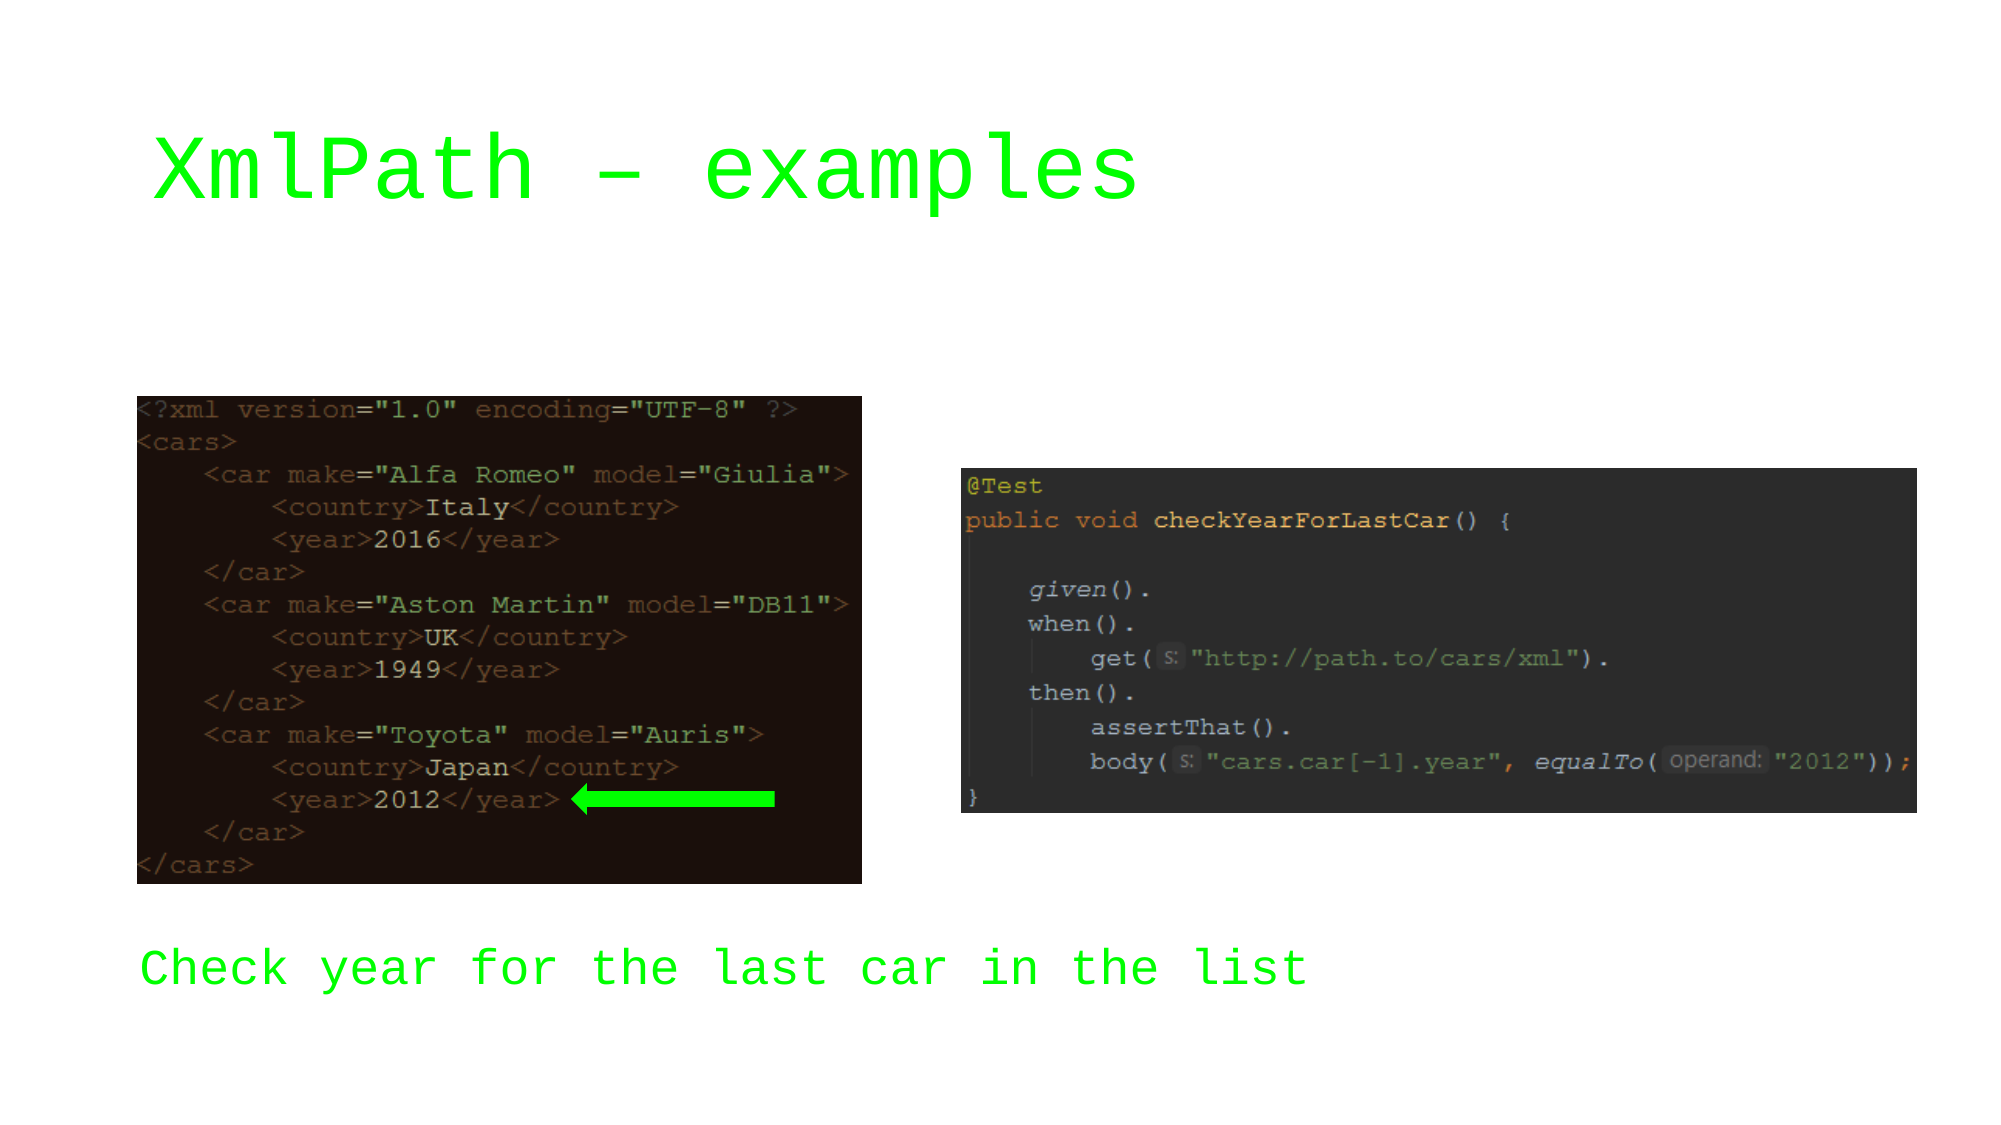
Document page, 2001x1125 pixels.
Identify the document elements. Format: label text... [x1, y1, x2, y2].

picture [961, 468, 1917, 813]
text_box Check year for the last car in the list [124, 927, 1917, 1003]
text_box [572, 785, 774, 813]
picture [137, 396, 862, 884]
title XmlPath – examples [137, 59, 1863, 278]
